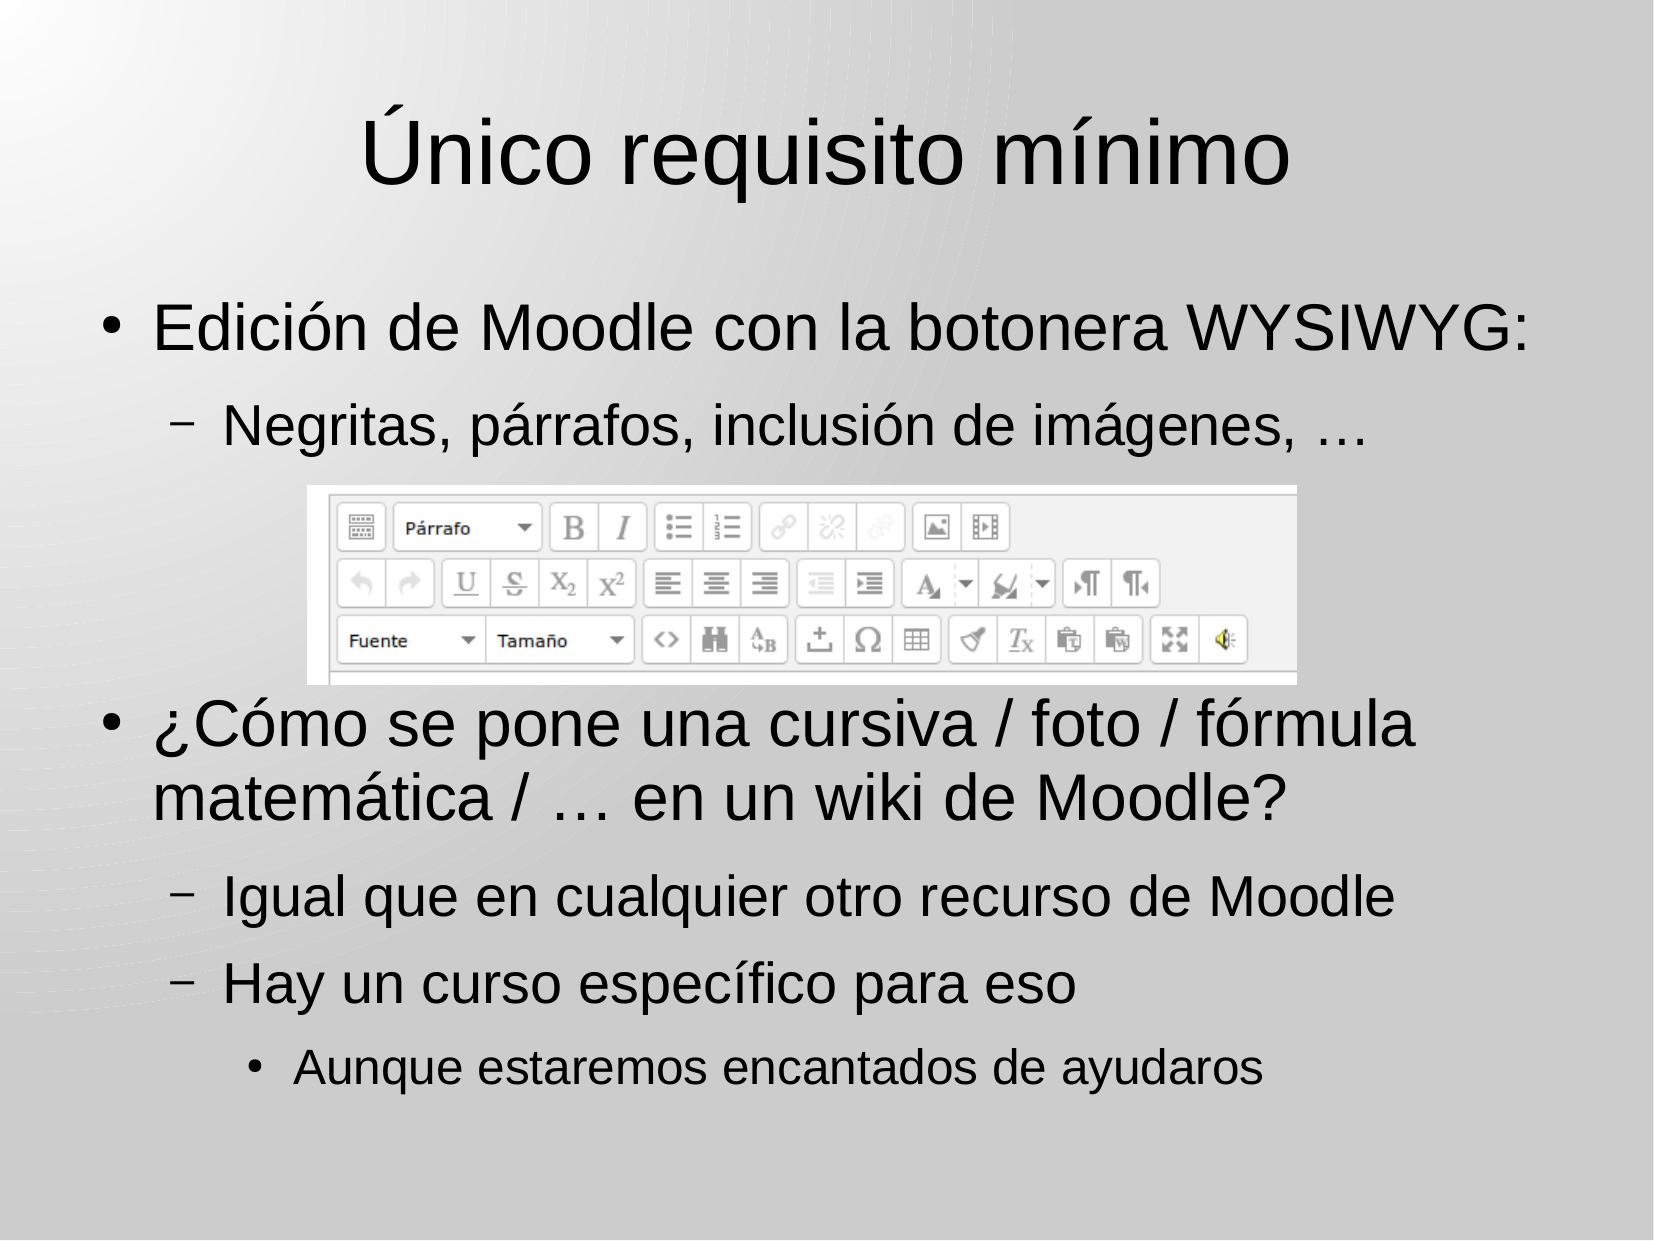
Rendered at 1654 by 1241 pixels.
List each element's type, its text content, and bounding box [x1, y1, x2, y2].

title Único requisito mínimo [82, 49, 1571, 257]
list Edición de Moodle con la botonera WYSIWYG: Negritas, párrafos, inclusión de imágenes, … ¿Cómo se pone una cursiva / foto / fórmula matemática / … en un wiki de Moodle? Igual que en cualquier otro recurso de Moodle Hay un curso específico para eso Aunque estaremos encantados de ayudaros [82, 290, 1538, 1109]
picture [307, 485, 1297, 686]
